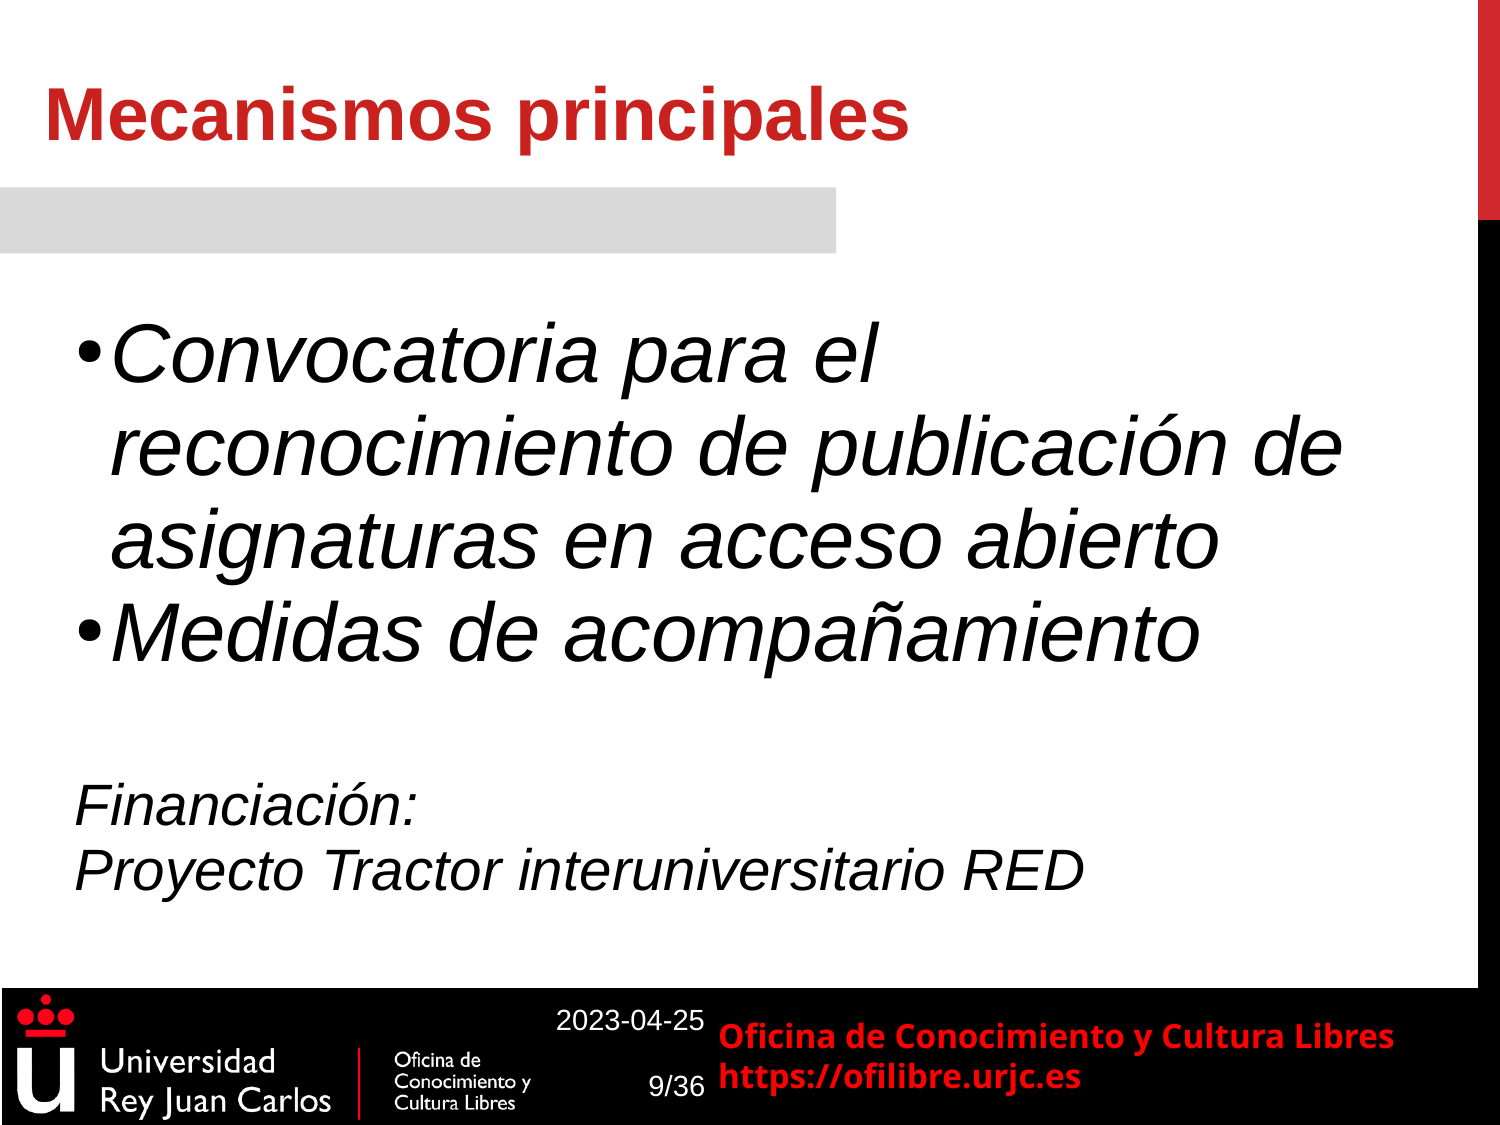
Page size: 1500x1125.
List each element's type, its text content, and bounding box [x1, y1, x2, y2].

title [75, 7, 1425, 196]
text_box Mecanismos principales [30, 64, 1306, 248]
text_box Convocatoria para el reconocimiento de publicación de asignaturas en acceso abierto Medidas de acompañamiento Financiación: Proyecto Tractor interuniversitario RED [60, 299, 1411, 961]
picture [17, 994, 531, 1120]
